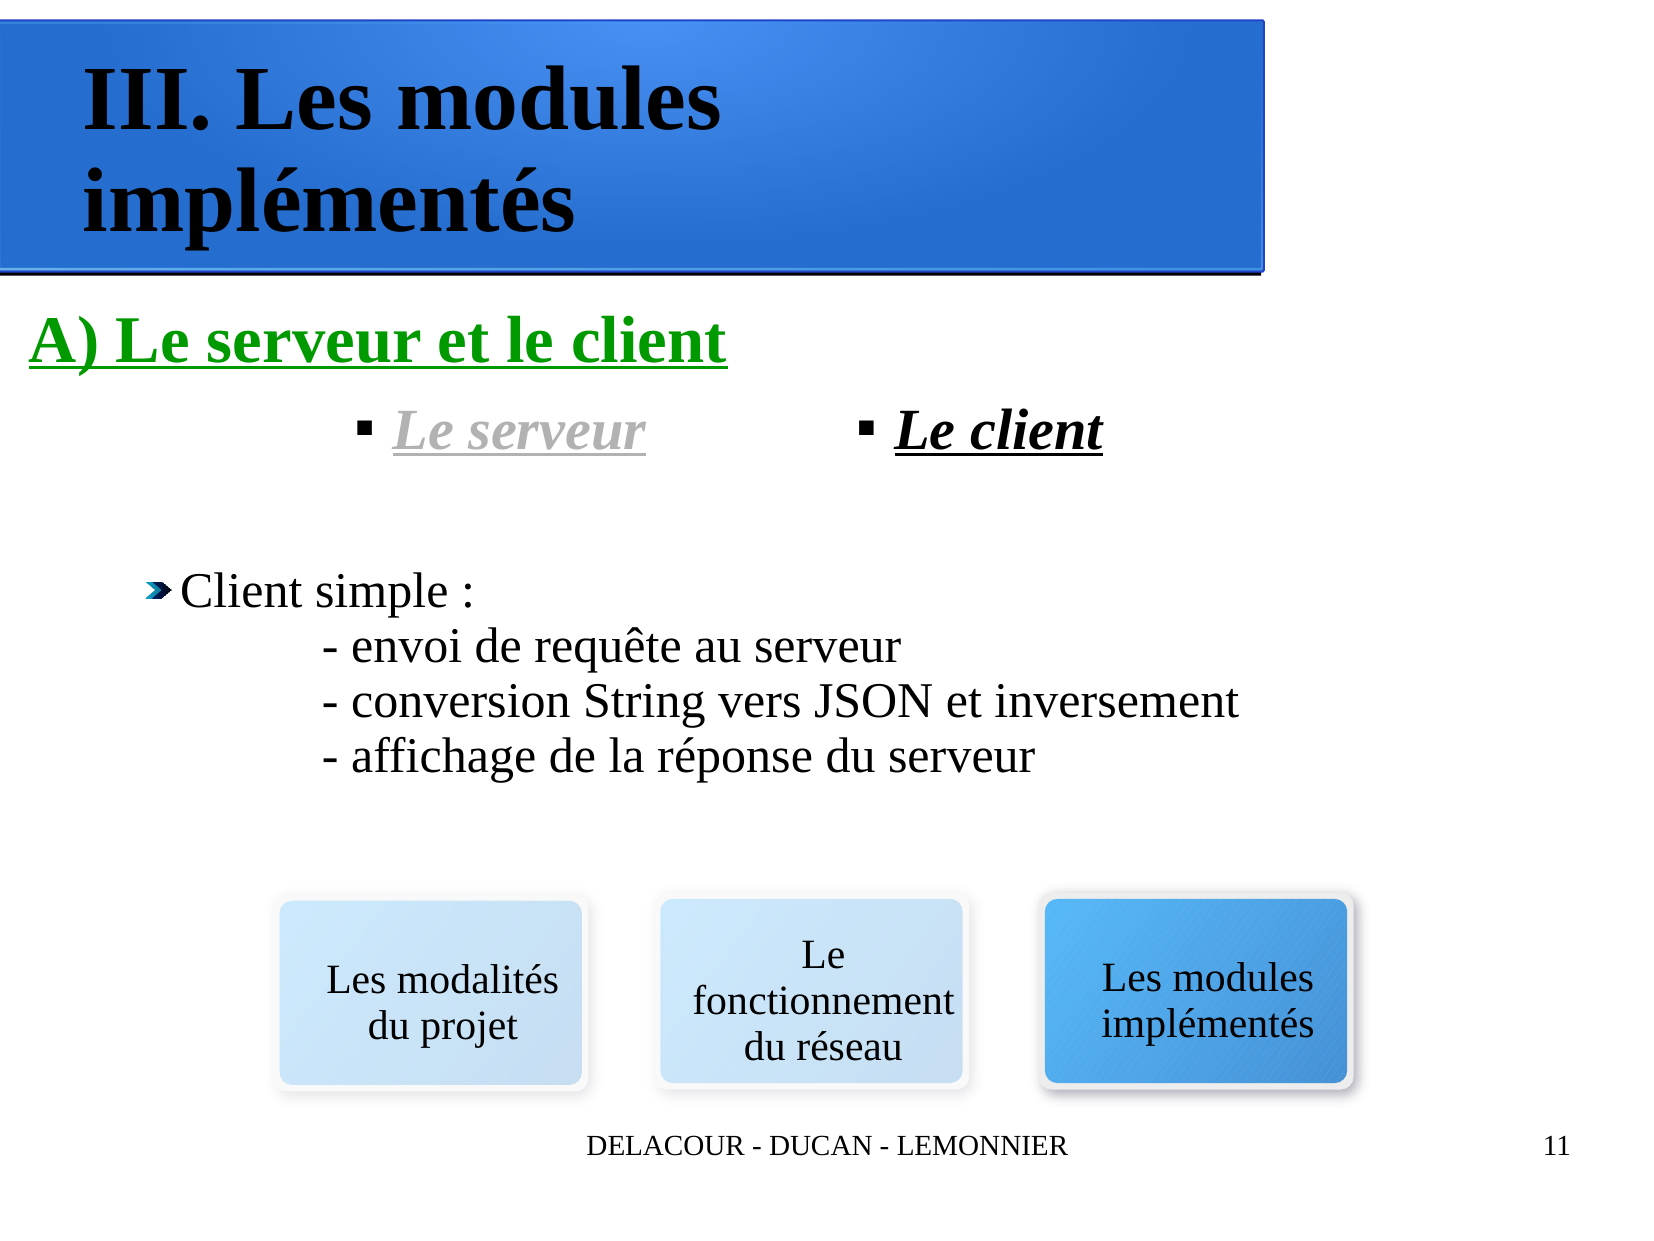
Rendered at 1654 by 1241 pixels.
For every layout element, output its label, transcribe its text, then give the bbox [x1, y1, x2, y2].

text_box A) Le serveur et le client [14, 295, 827, 390]
picture [643, 878, 1004, 1123]
text_box Client simple : - envoi de requête au serveur - conversion String vers JSON et inversement - affichage de la réponse du serveur [129, 555, 1453, 792]
text_box Le serveur [342, 389, 792, 535]
picture [1027, 878, 1389, 1123]
title III. Les modules implémentés [82, 47, 1235, 252]
text_box Le client [844, 389, 1227, 535]
picture [262, 880, 624, 1124]
